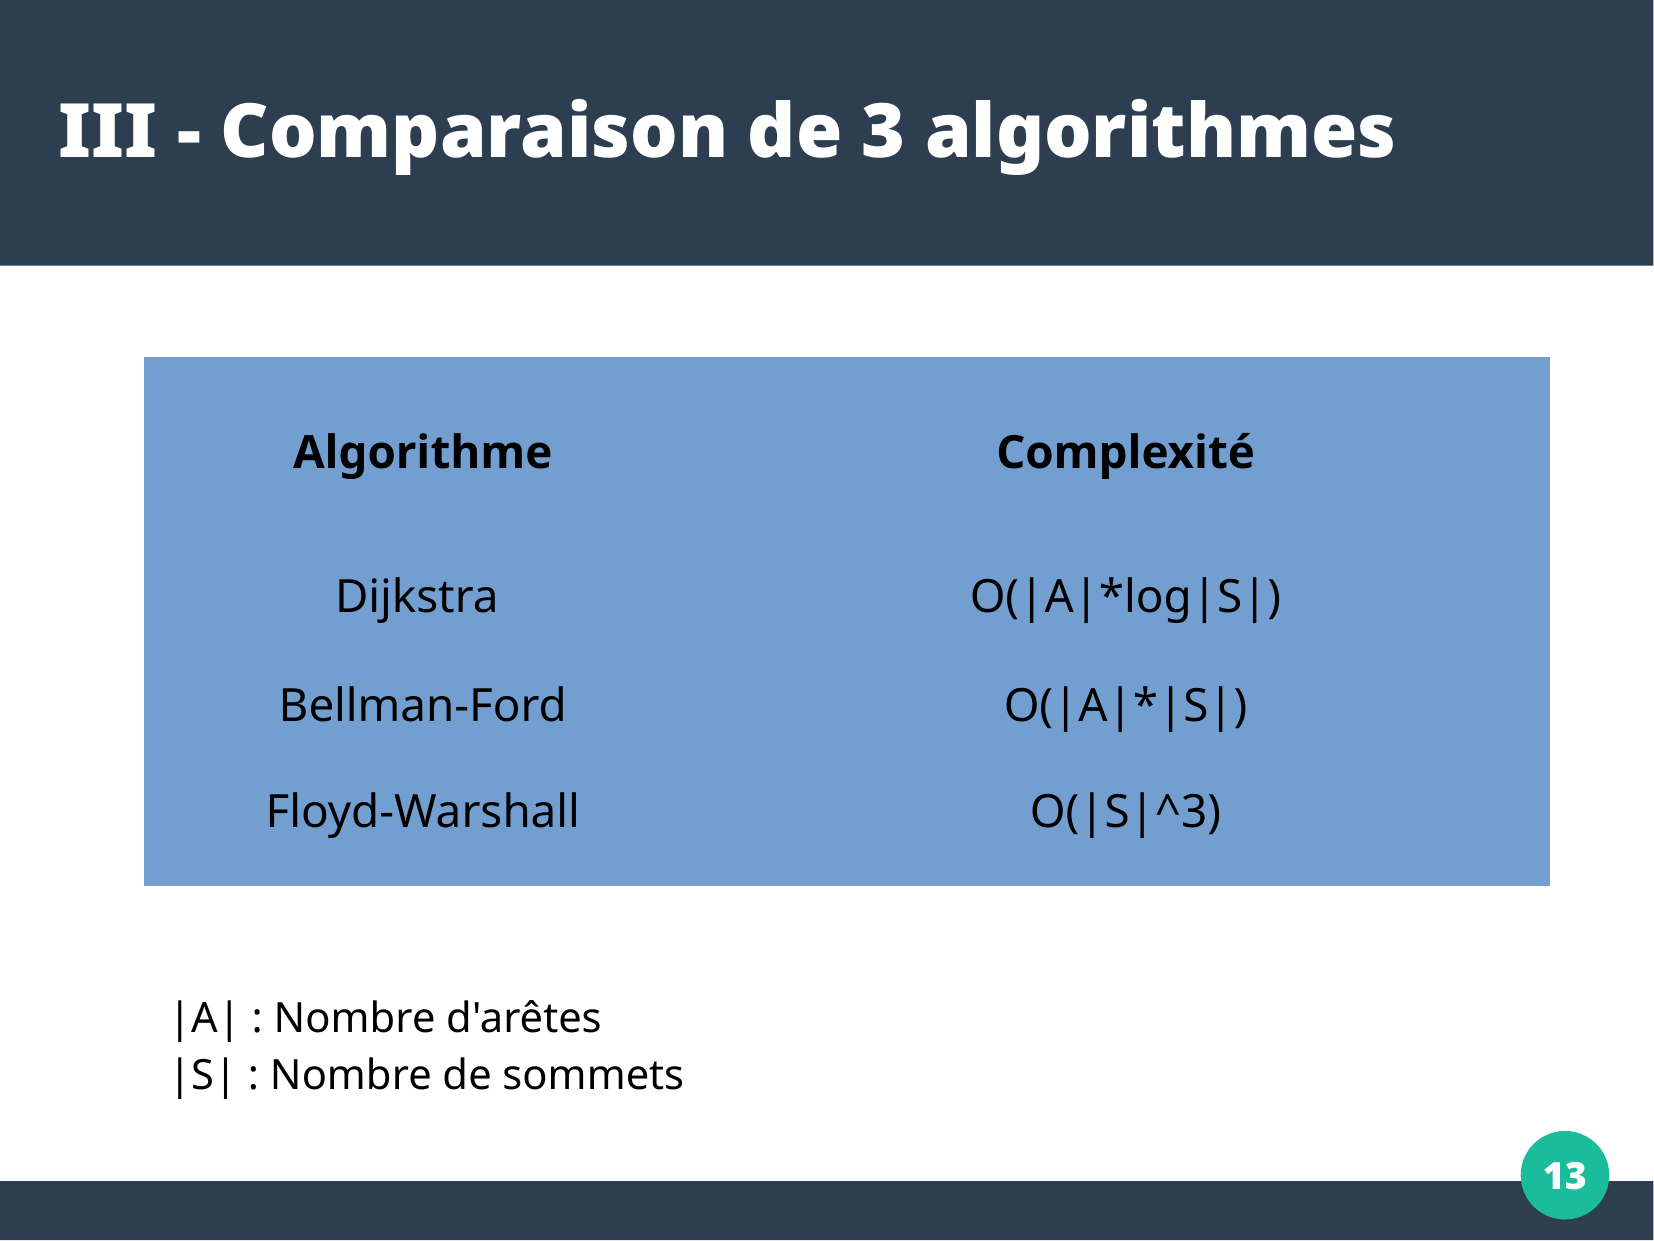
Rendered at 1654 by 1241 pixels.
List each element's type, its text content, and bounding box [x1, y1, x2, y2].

table_cell Floyd-Warshall [144, 779, 702, 886]
table_cell Dijkstra [144, 563, 702, 672]
table_header Algorithme [144, 357, 702, 563]
table_cell Bellman-Ford [144, 672, 702, 779]
table_header Complexité [702, 357, 1550, 563]
table_cell O(|S|^3) [702, 779, 1550, 886]
table_cell O(|A|*|S|) [702, 672, 1550, 779]
text_box |A| : Nombre d'arêtes |S| : Nombre de sommets [153, 980, 969, 1107]
title III - Comparaison de 3 algorithmes [59, 49, 1595, 207]
table_cell O(|A|*log|S|) [702, 563, 1550, 672]
